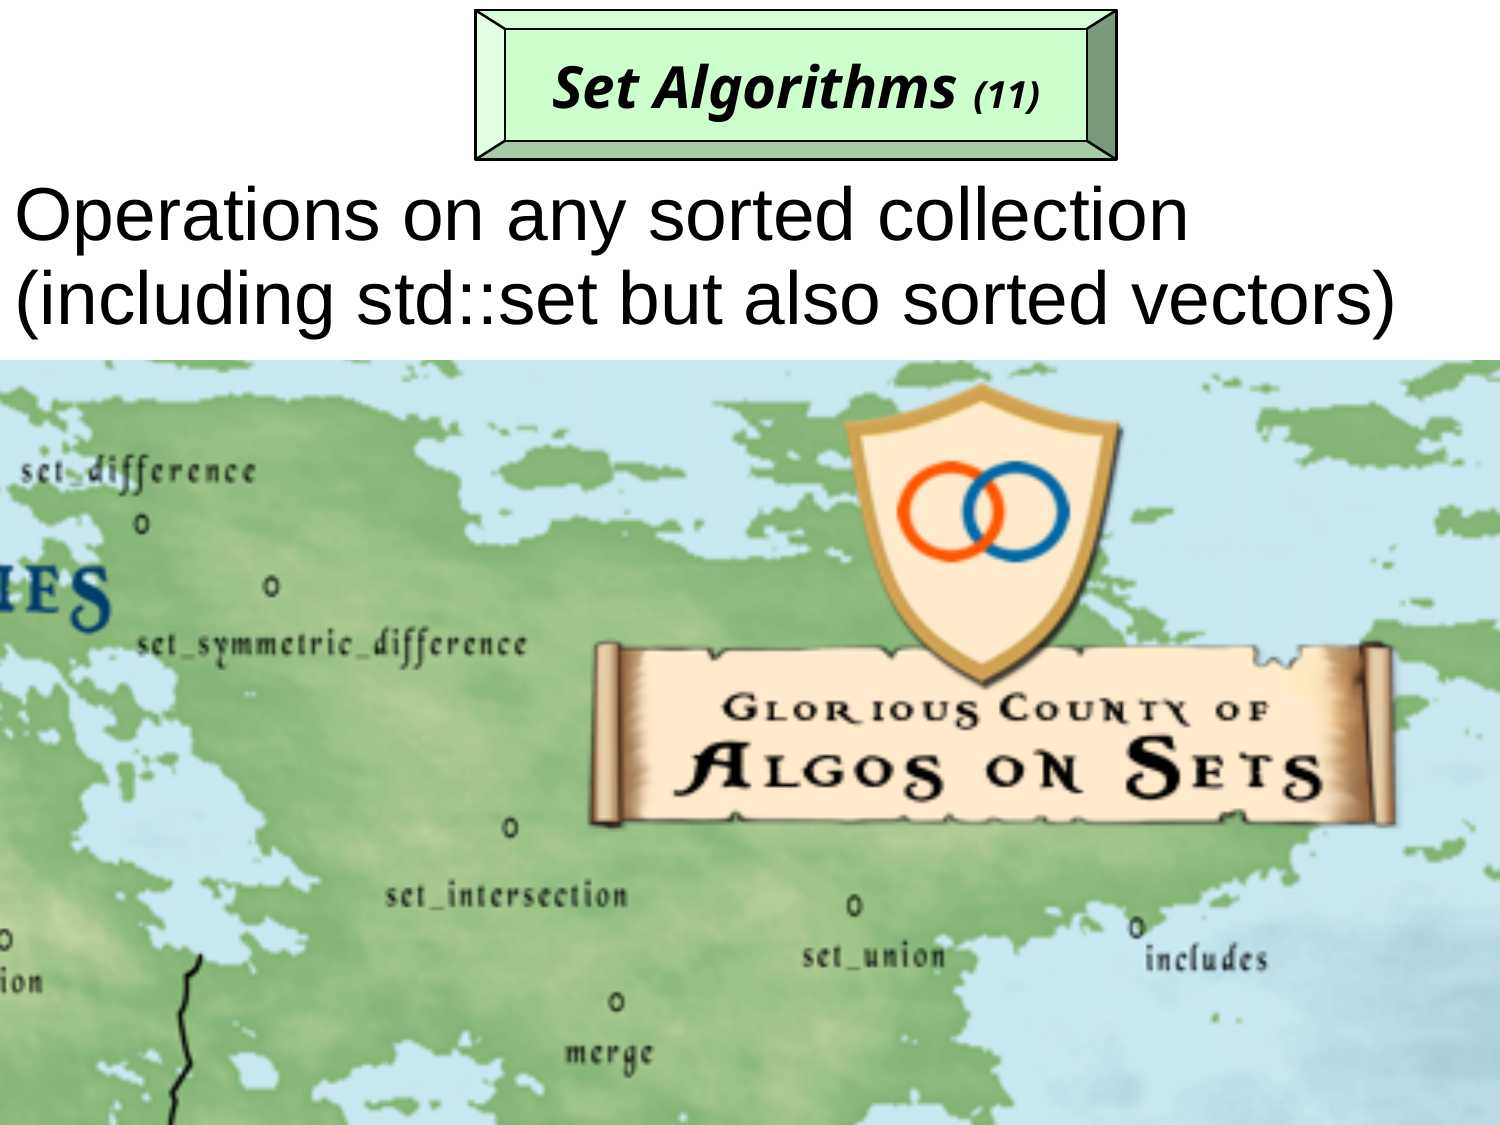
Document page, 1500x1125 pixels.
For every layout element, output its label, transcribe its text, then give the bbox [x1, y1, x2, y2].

text_box Set Algorithms (11) [527, 35, 1066, 136]
text_box Operations on any sorted collection (including std::set but also sorted vectors) [0, 165, 1500, 348]
picture [0, 360, 1500, 1125]
picture [474, 9, 1126, 165]
